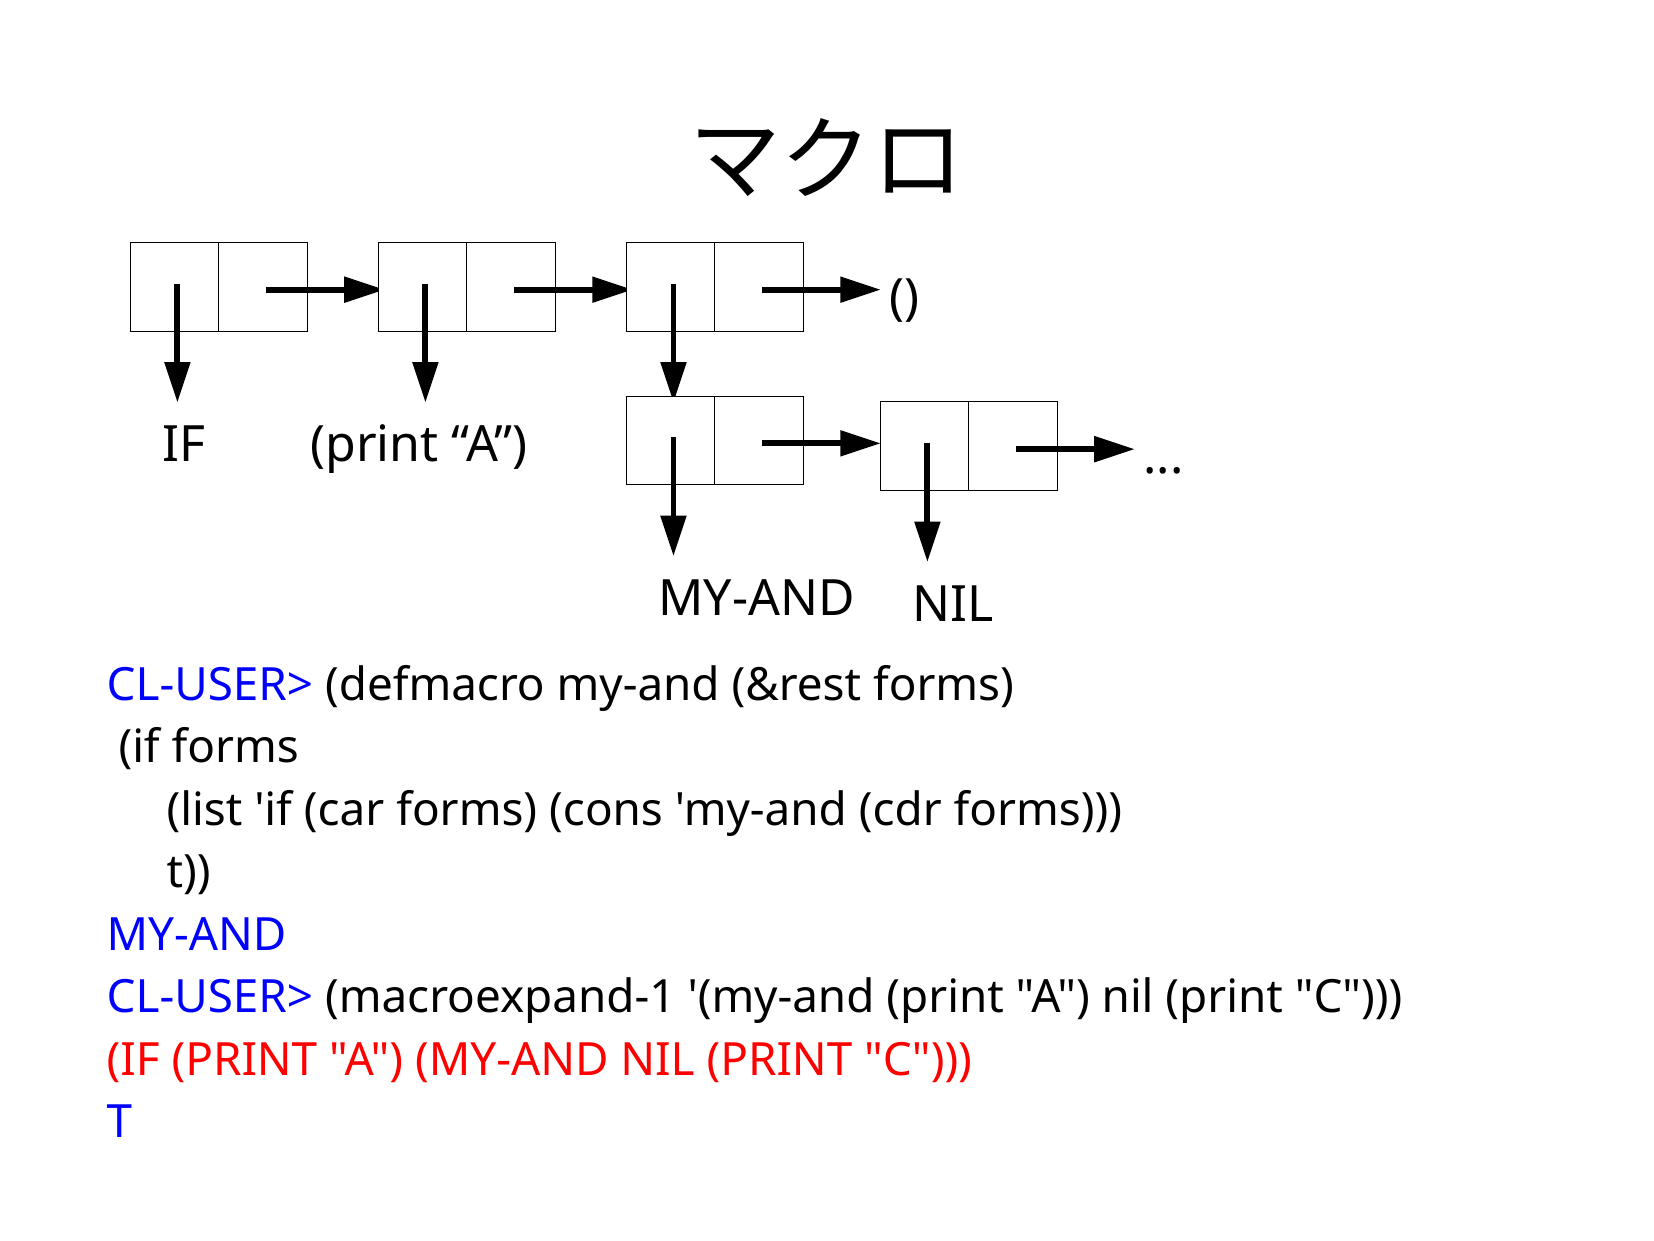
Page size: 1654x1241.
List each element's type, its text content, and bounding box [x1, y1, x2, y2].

text_box MY-AND [644, 554, 824, 626]
text_box () [874, 253, 955, 325]
text_box ... [1128, 412, 1233, 485]
text_box [880, 401, 1058, 491]
text_box [130, 242, 308, 332]
text_box [626, 242, 804, 332]
text_box NIL [897, 560, 1003, 632]
title マクロ [82, 56, 1571, 250]
text_box [378, 242, 556, 332]
text_box IF [147, 400, 228, 473]
text_box (print “A”) [295, 400, 601, 473]
text_box CL-USER> (defmacro my-and (&rest forms) (if forms (list 'if (car forms) (cons 'my-and (cdr forms))) t)) MY-AND CL-USER> (macroexpand-1 '(my-and (print "A") nil (print "C"))) (IF (PRINT "A") (MY-AND NIL (PRINT "C"))) T [91, 643, 1577, 1075]
text_box [626, 396, 804, 485]
